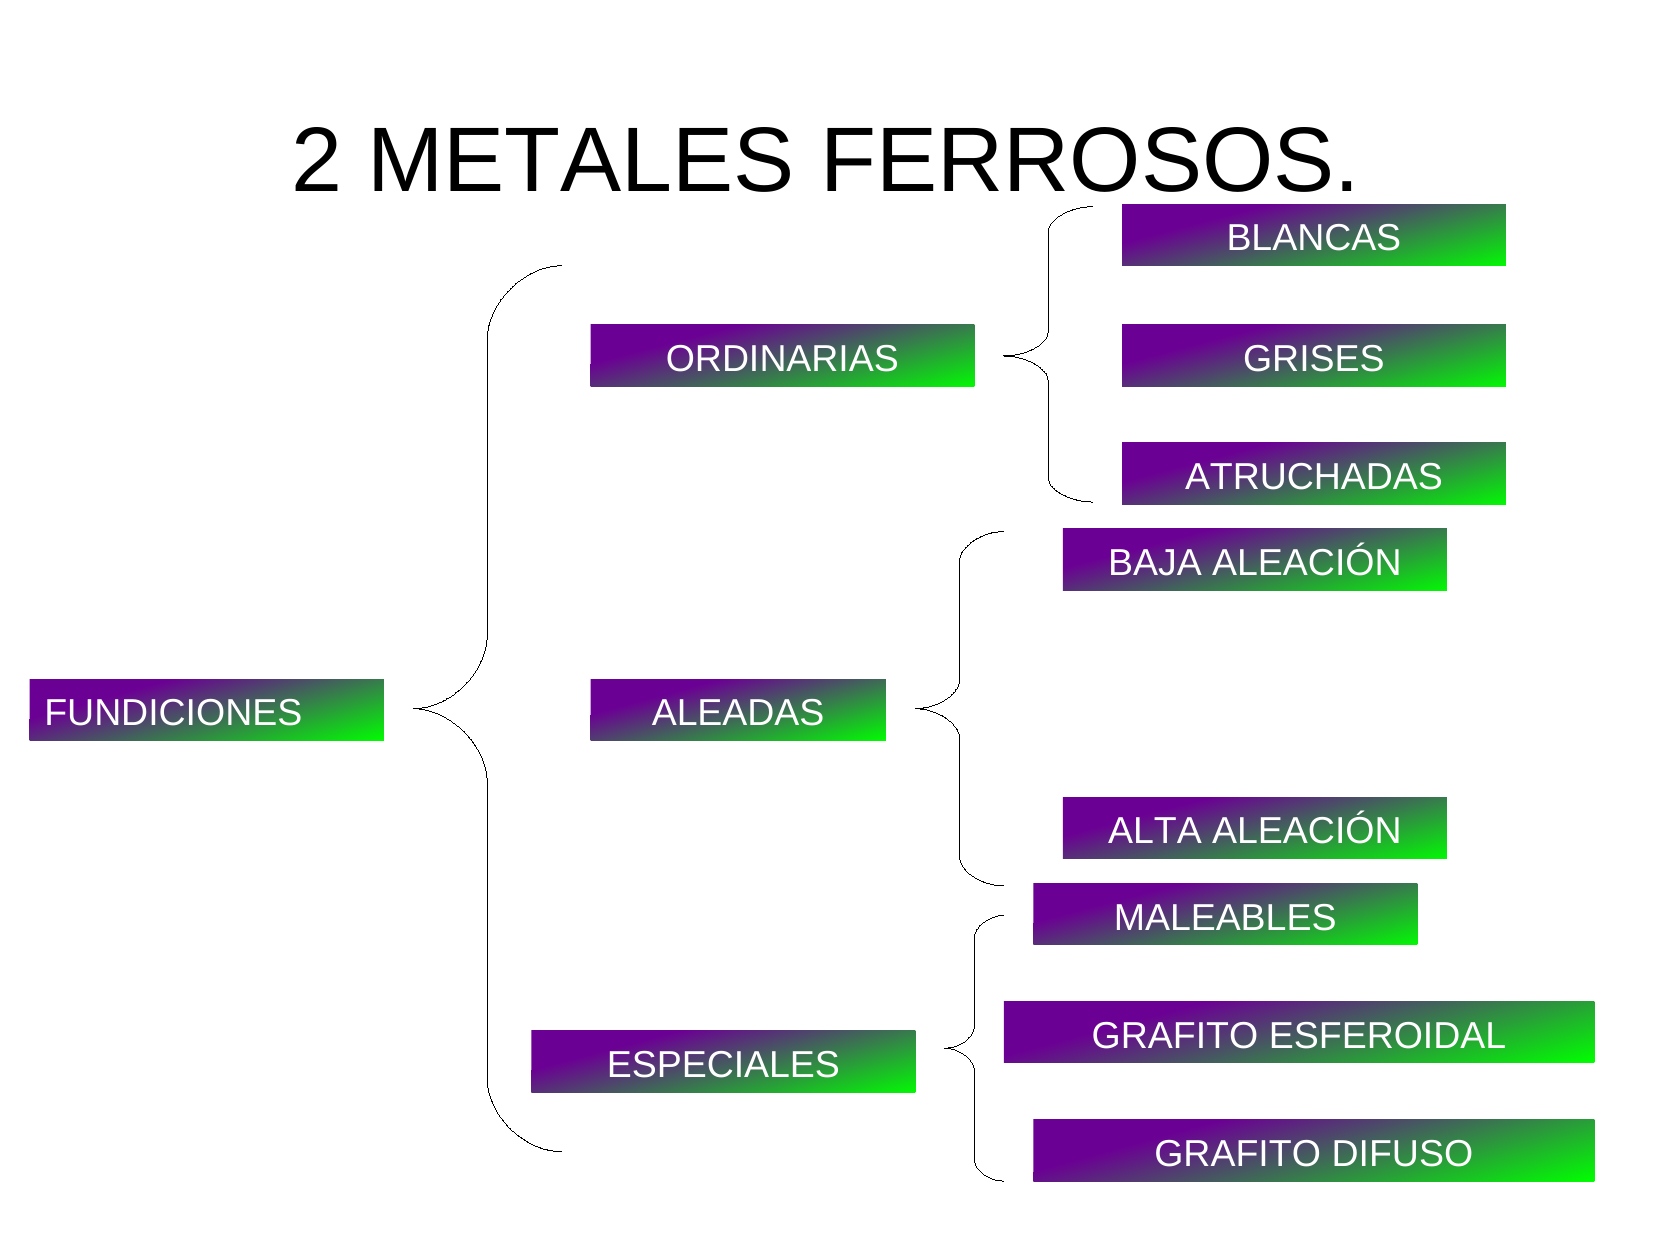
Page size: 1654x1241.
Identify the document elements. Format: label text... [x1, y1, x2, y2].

text_box ALTA ALEACIÓN [1062, 797, 1447, 859]
text_box GRAFITO DIFUSO [1033, 1119, 1595, 1182]
text_box ATRUCHADAS [1122, 442, 1506, 505]
title 2 METALES FERROSOS. [82, 38, 1571, 268]
text_box GRAFITO ESFEROIDAL [1003, 1001, 1595, 1063]
text_box FUNDICIONES [29, 679, 384, 741]
text_box GRISES [1122, 324, 1506, 387]
text_box MALEABLES [1033, 883, 1418, 945]
text_box BLANCAS [1122, 204, 1506, 266]
text_box ORDINARIAS [590, 324, 975, 387]
text_box BAJA ALEACIÓN [1062, 528, 1447, 591]
text_box ALEADAS [590, 679, 886, 741]
text_box ESPECIALES [531, 1030, 916, 1093]
